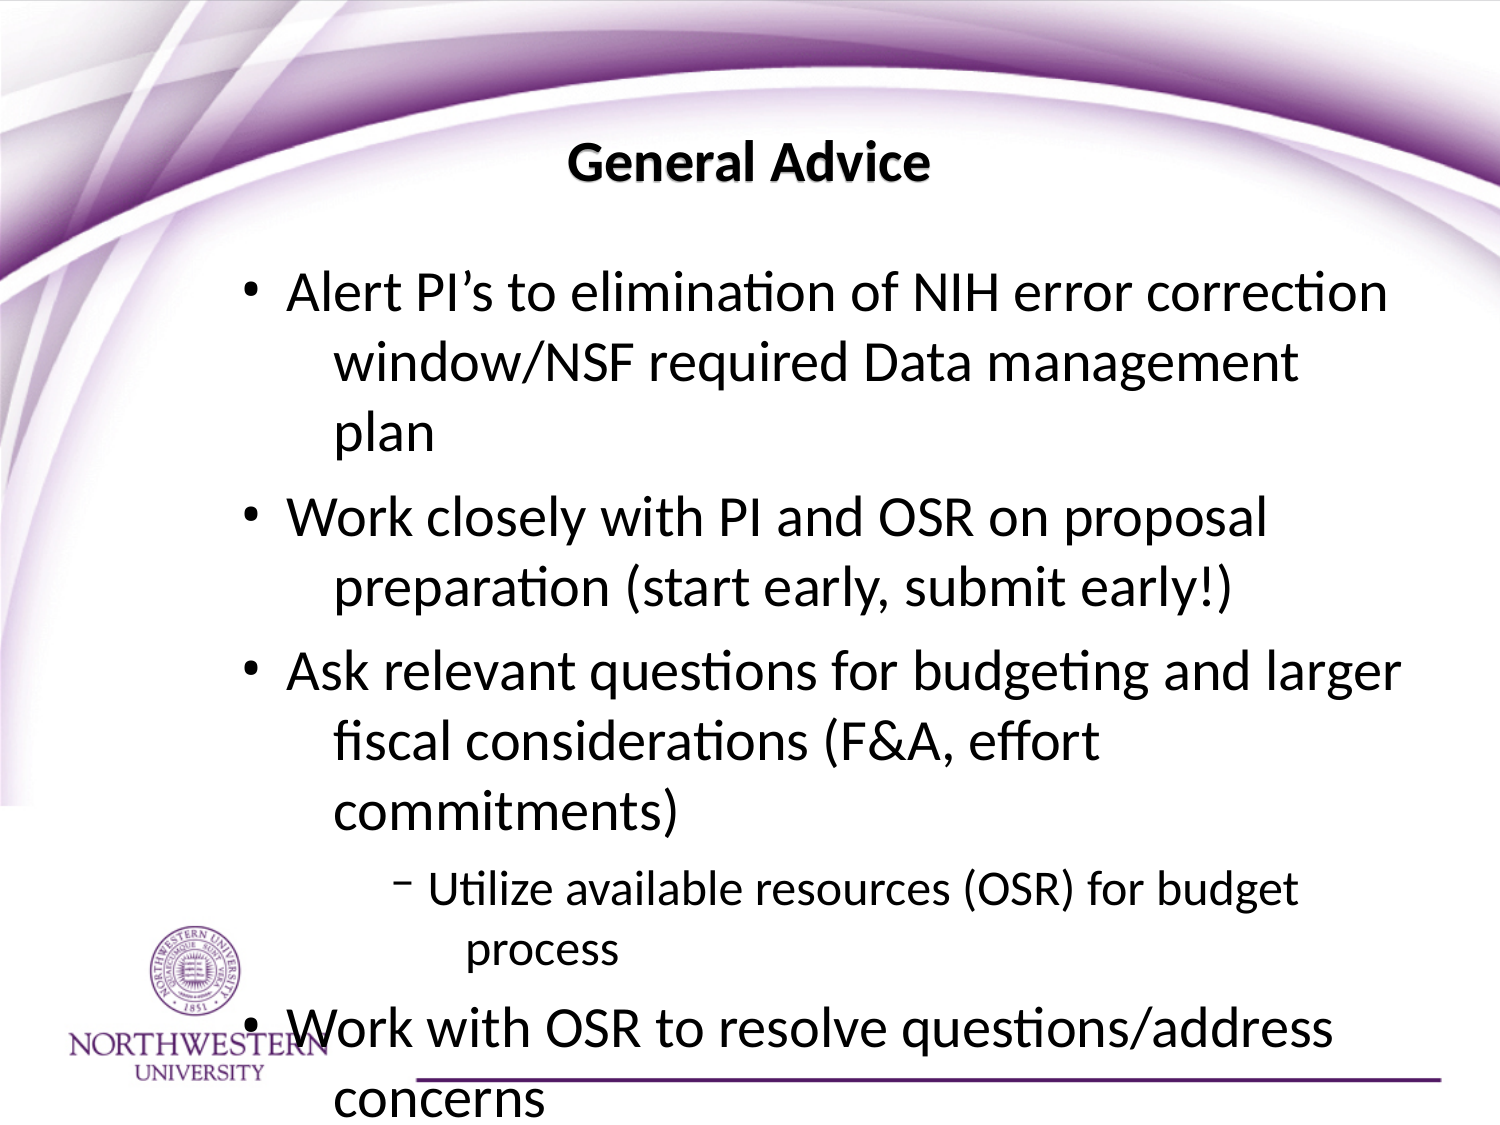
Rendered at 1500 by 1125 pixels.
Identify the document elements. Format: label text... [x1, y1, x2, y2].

title General Advice [75, 101, 1426, 215]
text_box Alert PI’s to elimination of NIH error correction window/NSF required Data management plan Work closely with PI and OSR on proposal preparation (start early, submit early!) Ask relevant questions for budgeting and larger fiscal considerations (F&A, effort commitments) Utilize available resources (OSR) for budget process Work with OSR to resolve questions/address concerns [75, 246, 1425, 904]
